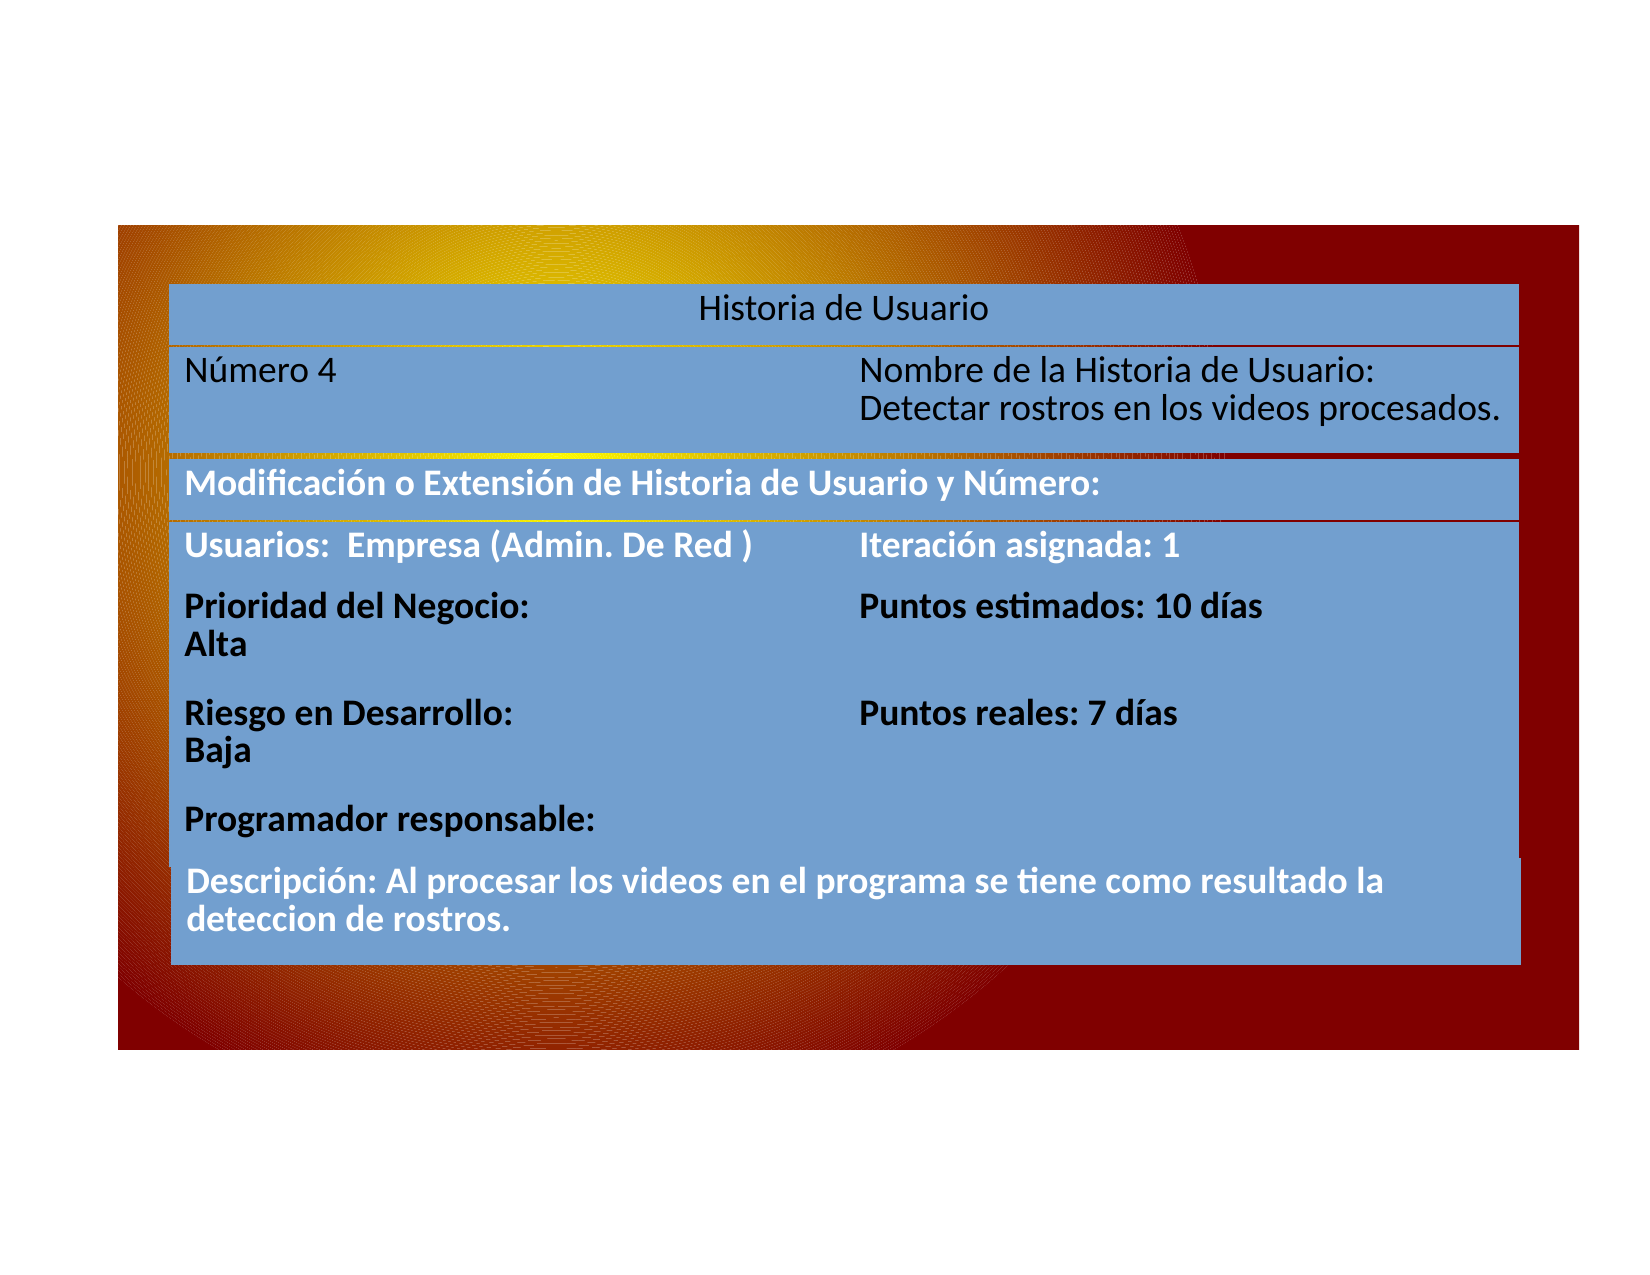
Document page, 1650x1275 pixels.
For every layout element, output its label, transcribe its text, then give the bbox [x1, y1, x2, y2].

table_header Iteración asignada: 1 [844, 522, 1519, 583]
table_cell [844, 796, 1519, 858]
table_header Historia de Usuario [169, 284, 1519, 345]
table_cell Prioridad del Negocio: Alta [169, 583, 844, 689]
table_cell Puntos reales: 7 días [844, 689, 1519, 796]
table_header Descripción: Al procesar los videos en el programa se tiene como resultado la deteccion de rostros. [171, 858, 1521, 965]
table_header Nombre de la Historia de Usuario: Detectar rostros en los videos procesados. [844, 347, 1519, 453]
table_cell Programador responsable: [169, 796, 844, 867]
table_cell Riesgo en Desarrollo: Baja [169, 689, 844, 796]
table_header Número 4 [169, 347, 844, 453]
table_header Usuarios: Empresa (Admin. De Red ) [169, 522, 844, 583]
table_header Modificación o Extensión de Historia de Usuario y Número: [169, 459, 1519, 520]
table_cell Puntos estimados: 10 días [844, 583, 1519, 689]
